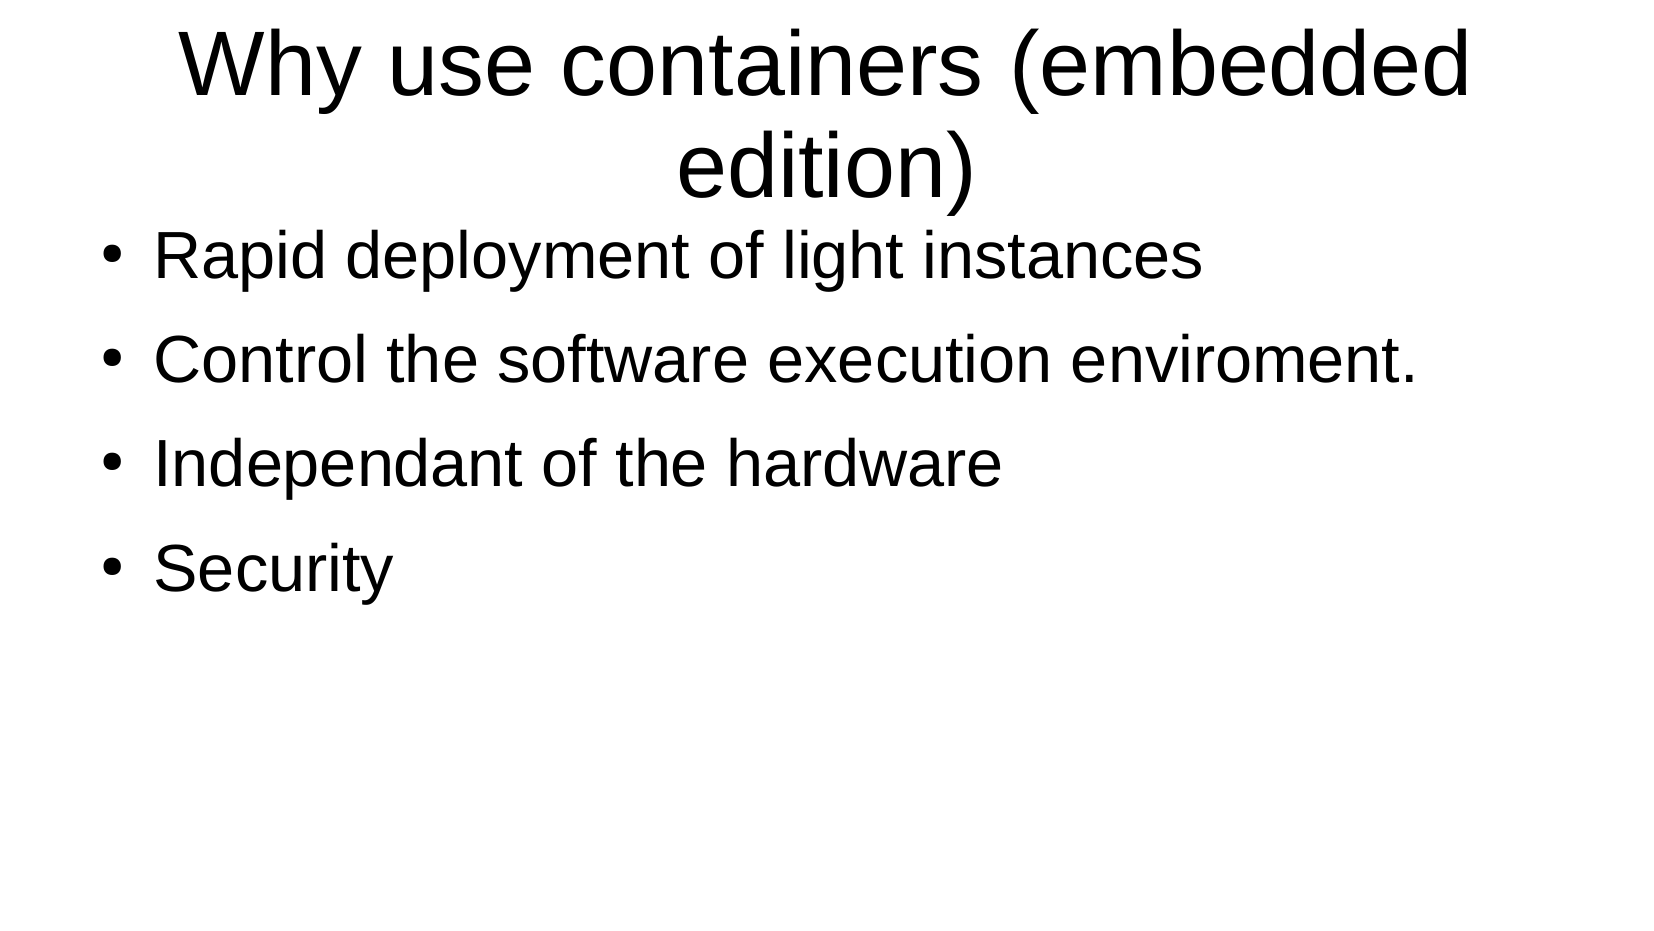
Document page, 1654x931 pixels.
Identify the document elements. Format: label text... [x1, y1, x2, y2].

list Rapid deployment of light instances Control the software execution enviroment. Independant of the hardware Security [82, 217, 1571, 758]
title Why use containers (embedded edition) [82, 12, 1571, 217]
